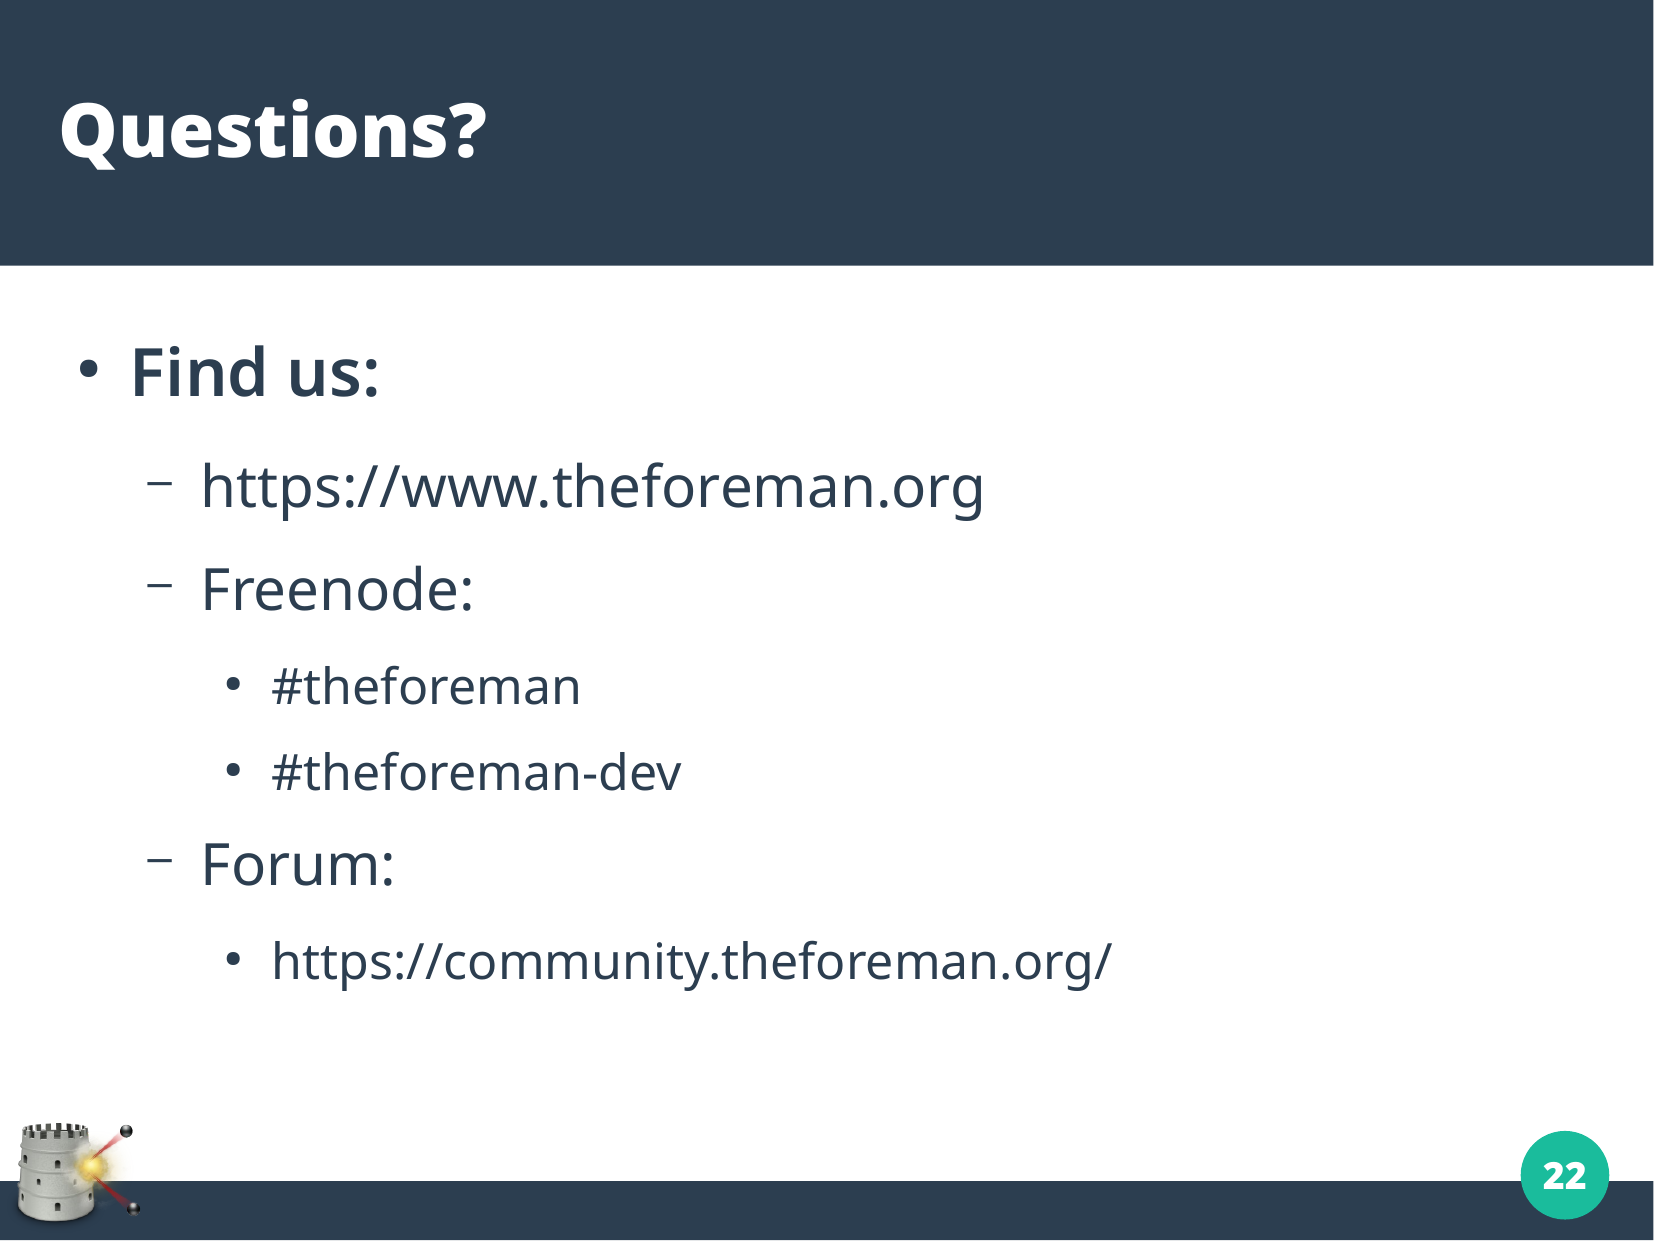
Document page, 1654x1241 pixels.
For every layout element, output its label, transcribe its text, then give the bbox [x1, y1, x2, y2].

title Questions? [59, 49, 1595, 207]
picture [5, 1104, 148, 1241]
list Find us: https://www.theforeman.org Freenode: #theforeman #theforeman-dev Forum: https://community.theforeman.org/ [59, 324, 1595, 1152]
